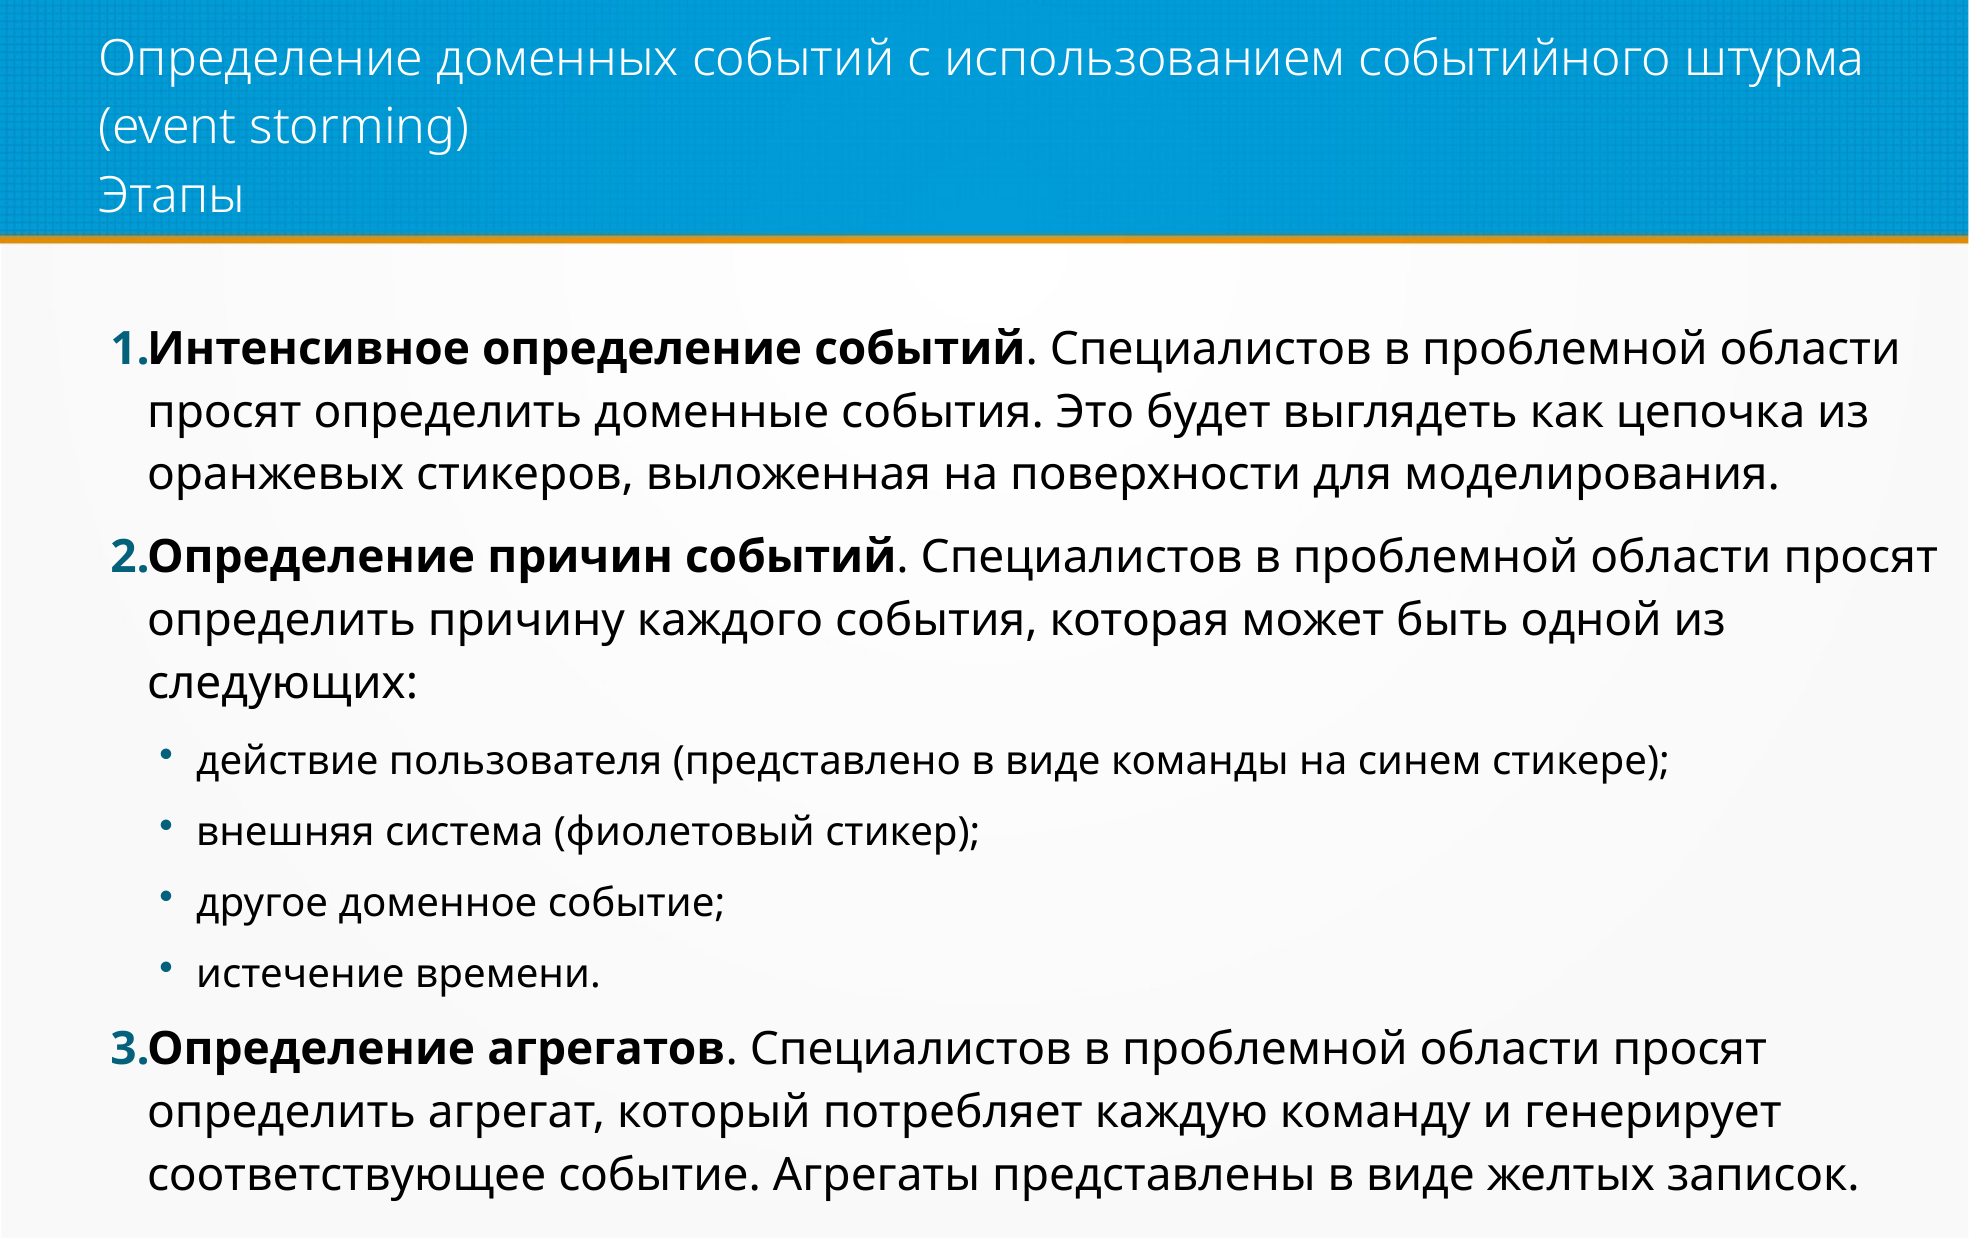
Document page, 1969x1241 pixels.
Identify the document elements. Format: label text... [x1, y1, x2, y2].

title Определение доменных событий с использованием событийного штурма (event storming) Этапы [98, 19, 1870, 227]
list Интенсивное определение событий. Специалистов в проблемной области просят определить доменные события. Это будет выглядеть как цепочка из оранжевых стикеров, выложенная на поверхности для моделирования. Определение причин событий. Специалистов в проблемной области просят определить причину каждого события, которая может быть одной из следующих: действие пользователя (представлено в виде команды на синем стикере); внешняя система (фиолетовый стикер); другое доменное событие; истечение времени. Определение агрегатов. Специалистов в проблемной области просят определить агрегат, который потребляет каждую команду и генерирует соответствующее событие. Агрегаты представлены в виде желтых записок. [98, 315, 1949, 1217]
picture [0, 233, 1969, 1241]
